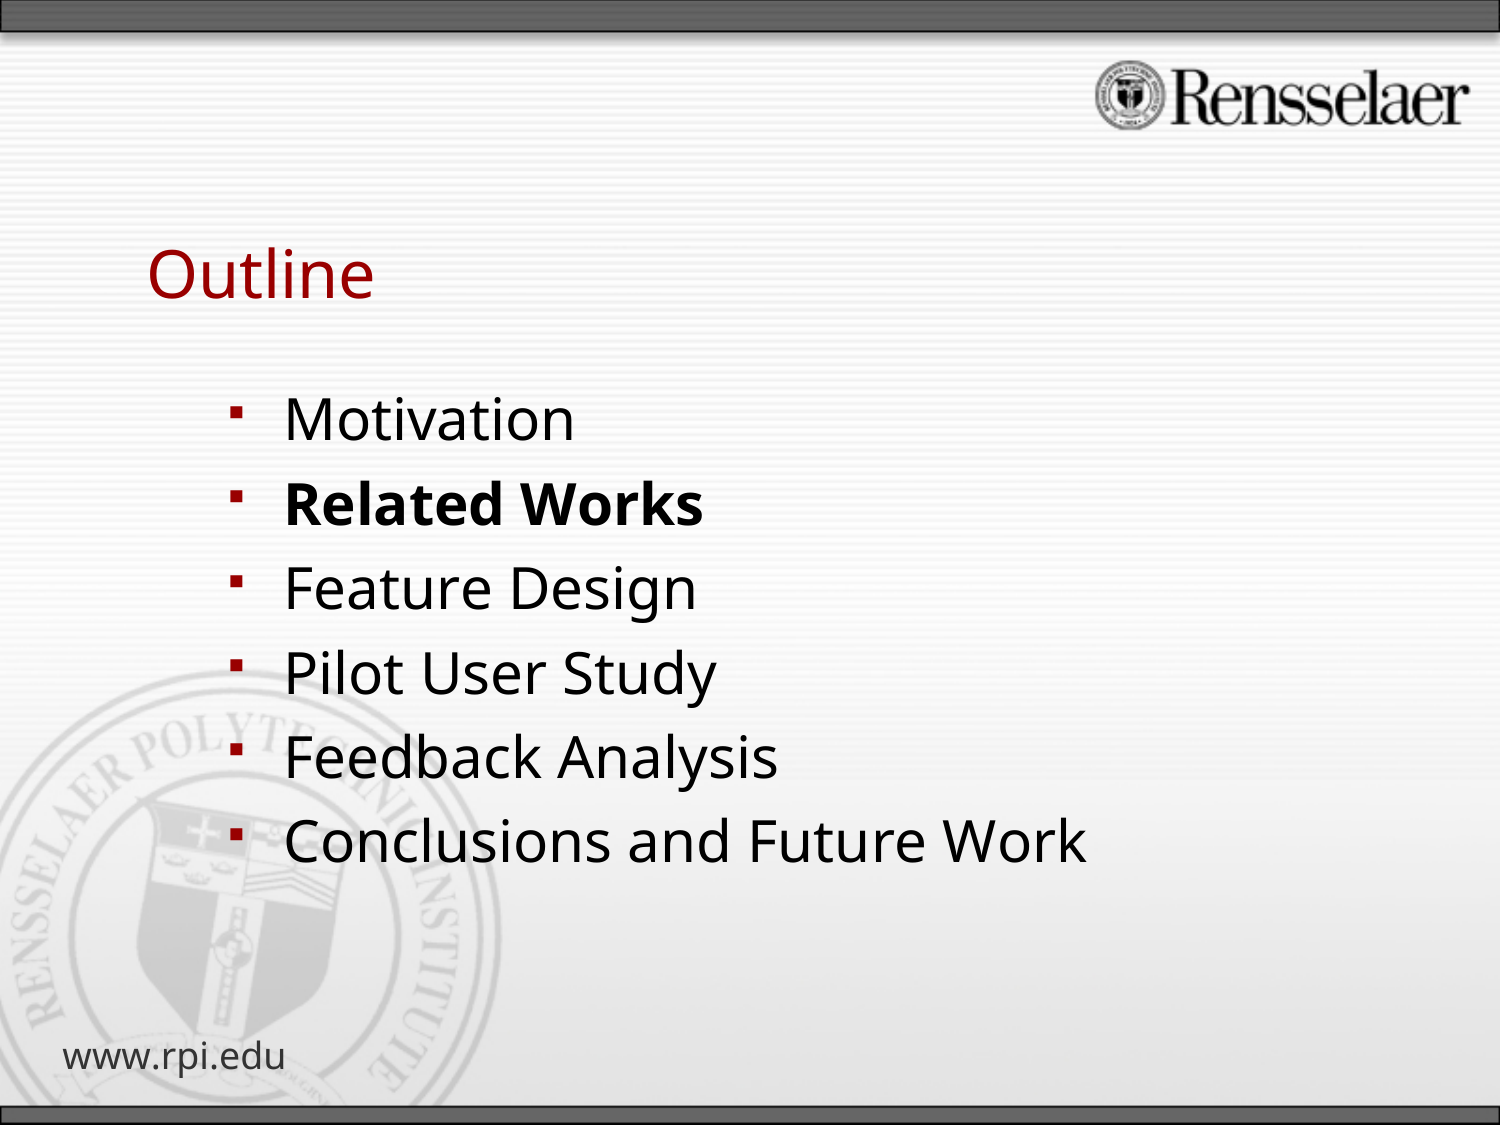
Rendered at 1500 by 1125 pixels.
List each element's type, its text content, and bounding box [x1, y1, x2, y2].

list Motivation Related Works Feature Design Pilot User Study Feedback Analysis Conclusions and Future Work [212, 375, 1450, 988]
title Outline [131, 207, 1457, 336]
picture [0, 0, 1500, 1125]
